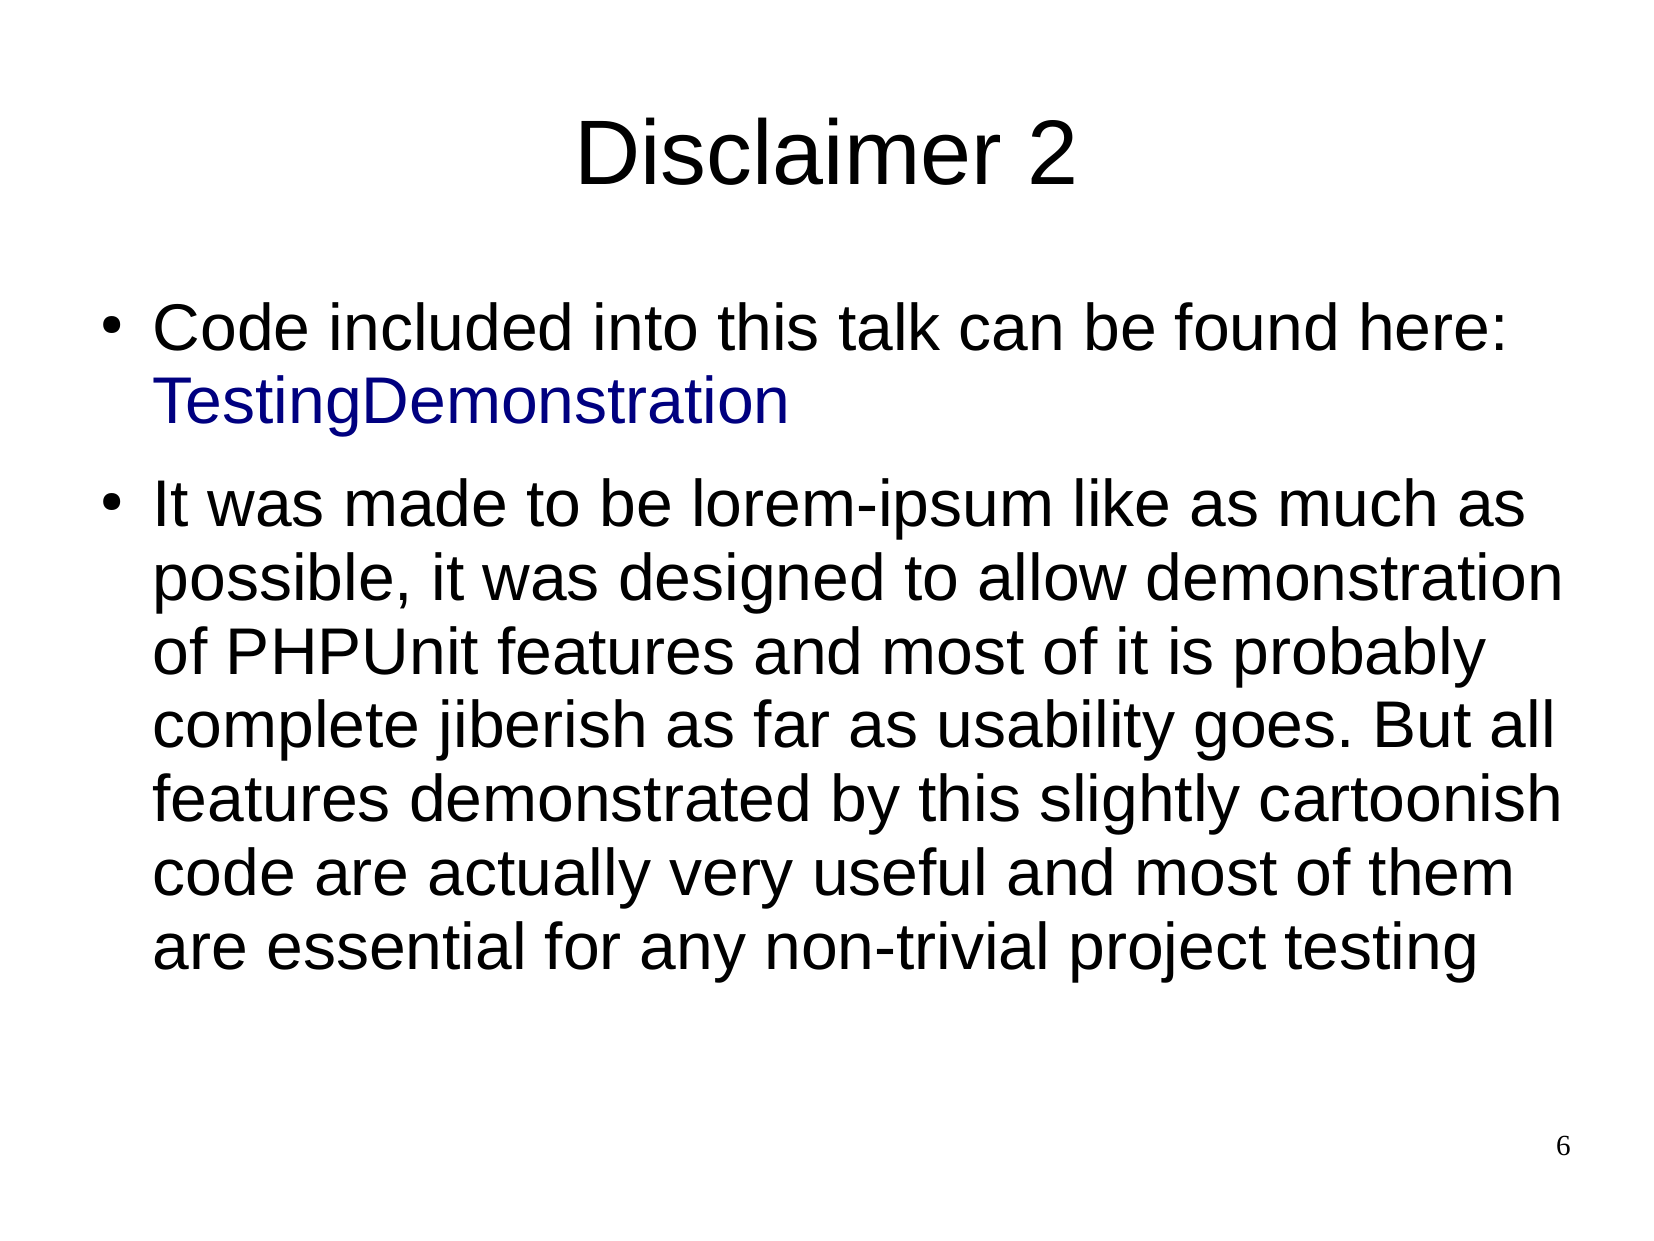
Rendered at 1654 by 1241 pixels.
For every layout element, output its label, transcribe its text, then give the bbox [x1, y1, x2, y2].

title Disclaimer 2 [82, 49, 1571, 257]
list Code included into this talk can be found here: TestingDemonstration It was made to be lorem-ipsum like as much as possible, it was designed to allow demonstration of PHPUnit features and most of it is probably complete jiberish as far as usability goes. But all features demonstrated by this slightly cartoonish code are actually very useful and most of them are essential for any non-trivial project testing [82, 290, 1571, 1010]
